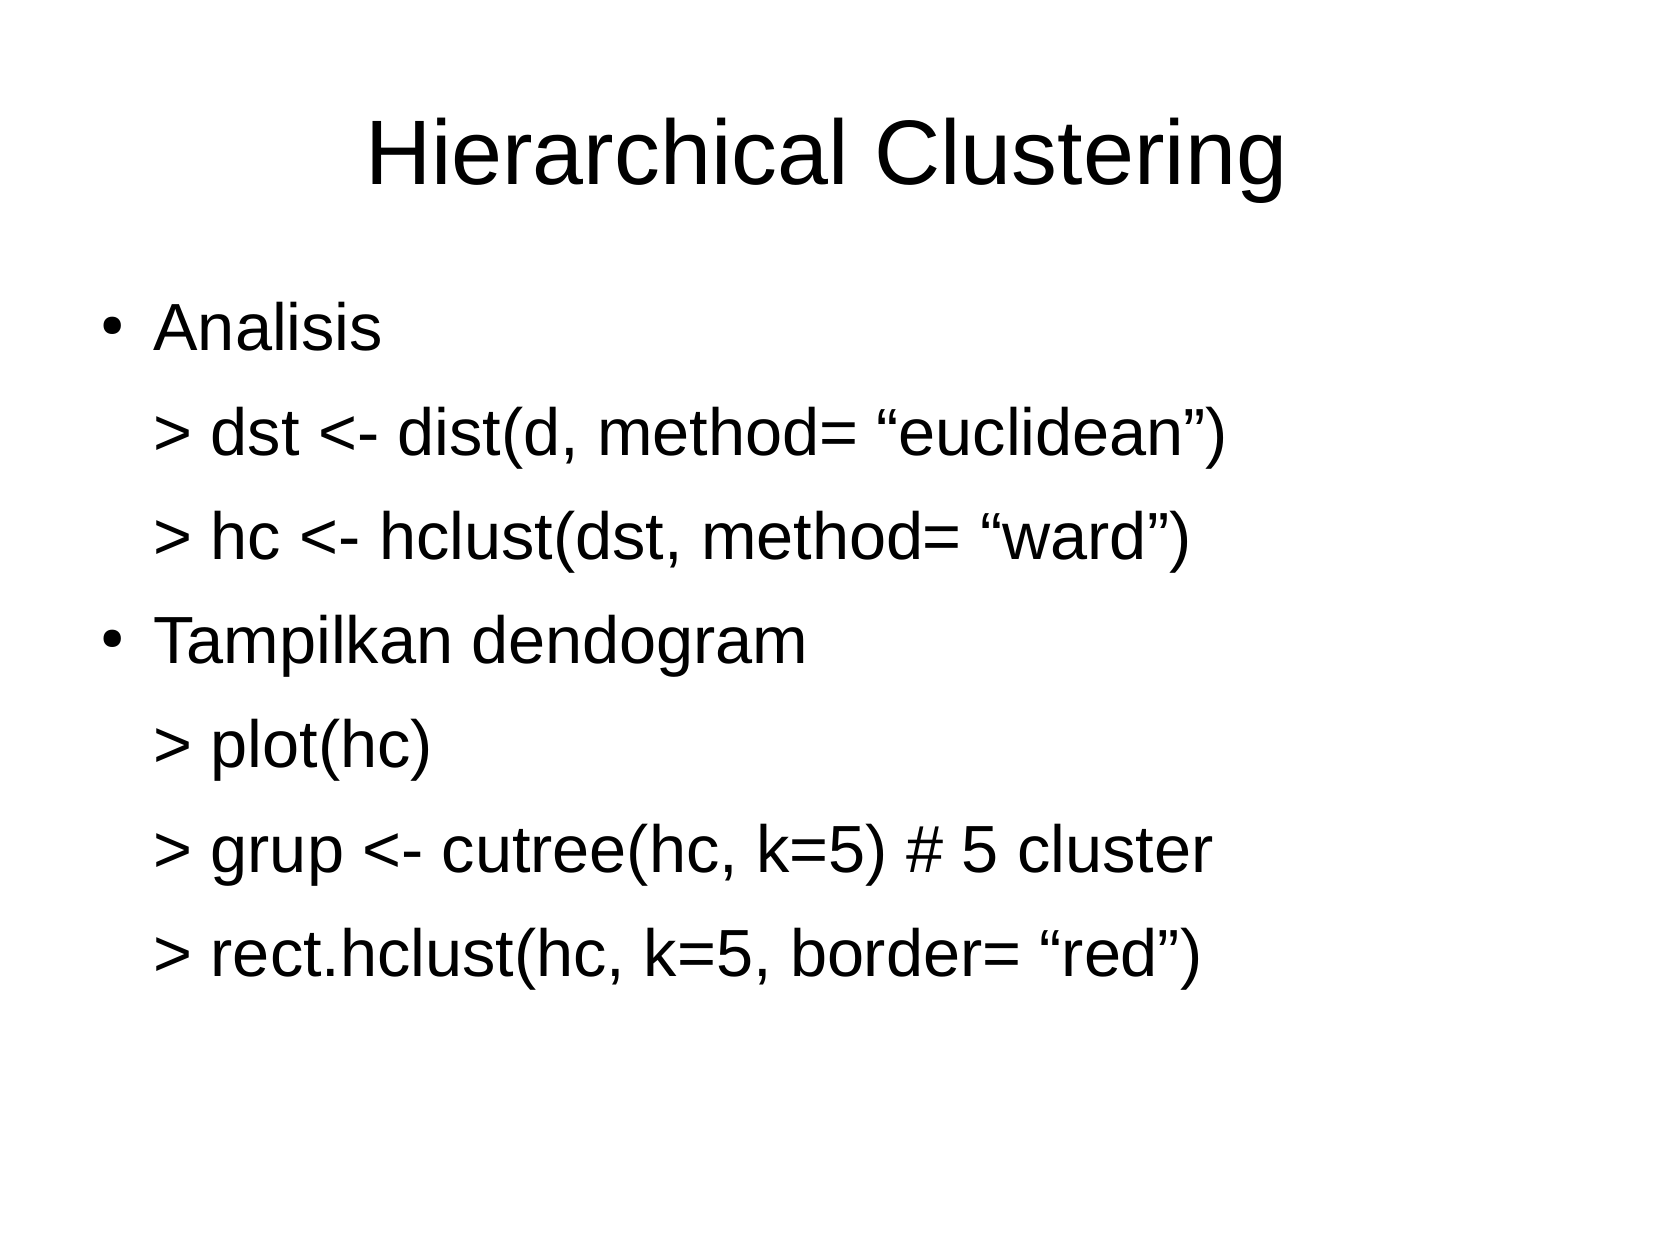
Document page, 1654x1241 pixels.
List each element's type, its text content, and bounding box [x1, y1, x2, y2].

list Analisis > dst <- dist(d, method= “euclidean”) > hc <- hclust(dst, method= “ward”) Tampilkan dendogram > plot(hc) > grup <- cutree(hc, k=5) # 5 cluster > rect.hclust(hc, k=5, border= “red”) [82, 290, 1571, 1010]
title Hierarchical Clustering [82, 49, 1571, 257]
